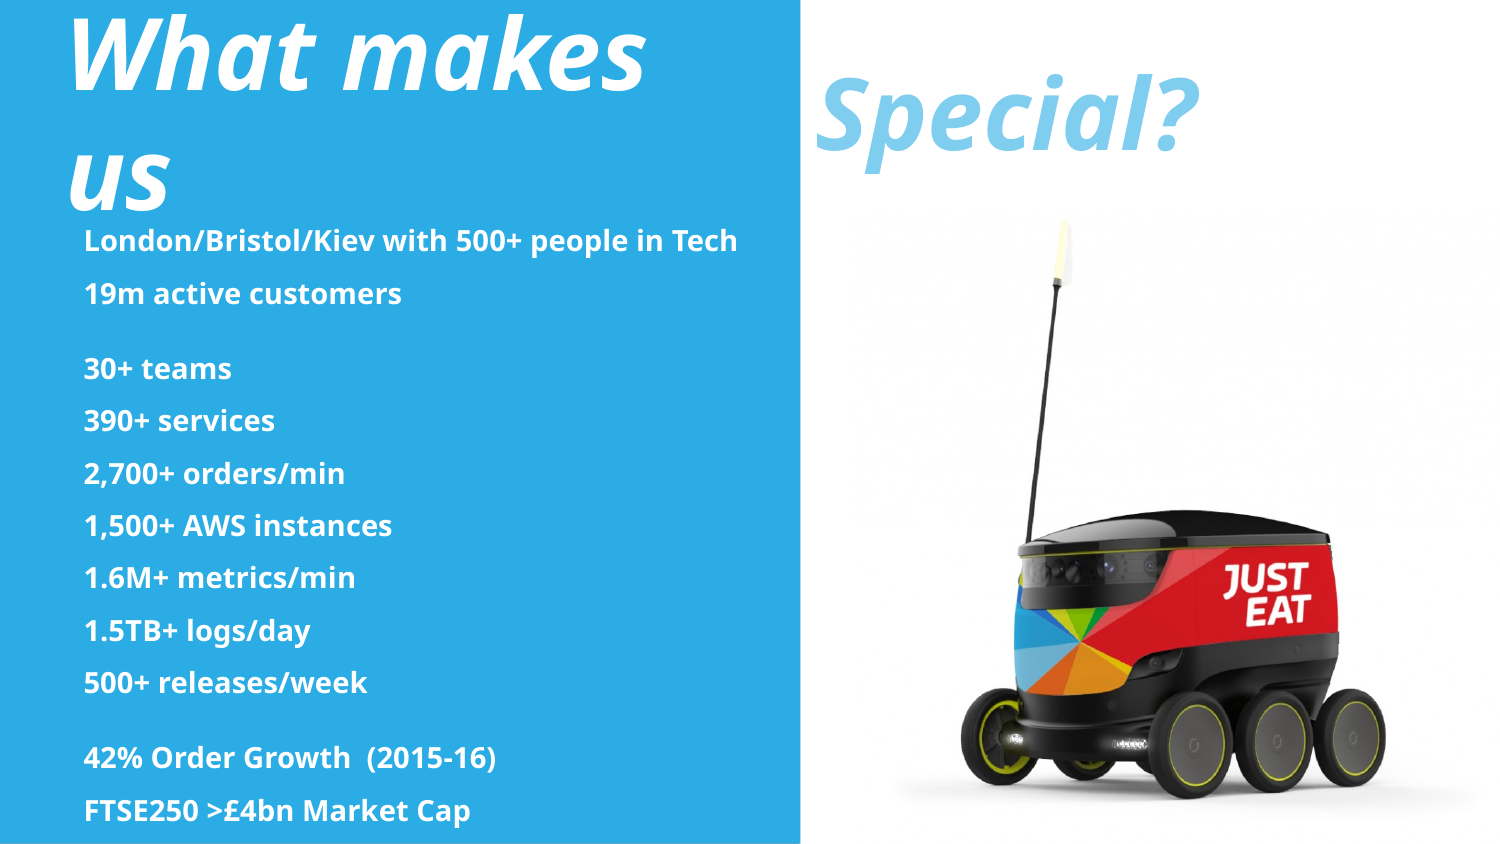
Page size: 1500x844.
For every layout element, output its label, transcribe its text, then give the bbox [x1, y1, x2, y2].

text_box [115, 176, 151, 197]
text_box What makes us [450, 46, 470, 79]
text_box What makes us [233, 46, 253, 79]
text_box What makes us [88, 44, 100, 73]
text_box [0, 0, 801, 844]
text_box Special? [800, 44, 1220, 176]
text_box What makes us [50, 44, 797, 176]
text_box London/Bristol/Kiev with 500+ people in Tech 19m active customers 30+ teams 390+ services 2,700+ orders/min 1,500+ AWS instances 1.6M+ metrics/min 1.5TB+ logs/day 500+ releases/week 42% Order Growth (2015-16) FTSE250 >£4bn Market Cap [68, 197, 815, 789]
text_box What makes us [126, 44, 138, 74]
picture [851, 212, 1500, 844]
text_box [85, 176, 105, 197]
